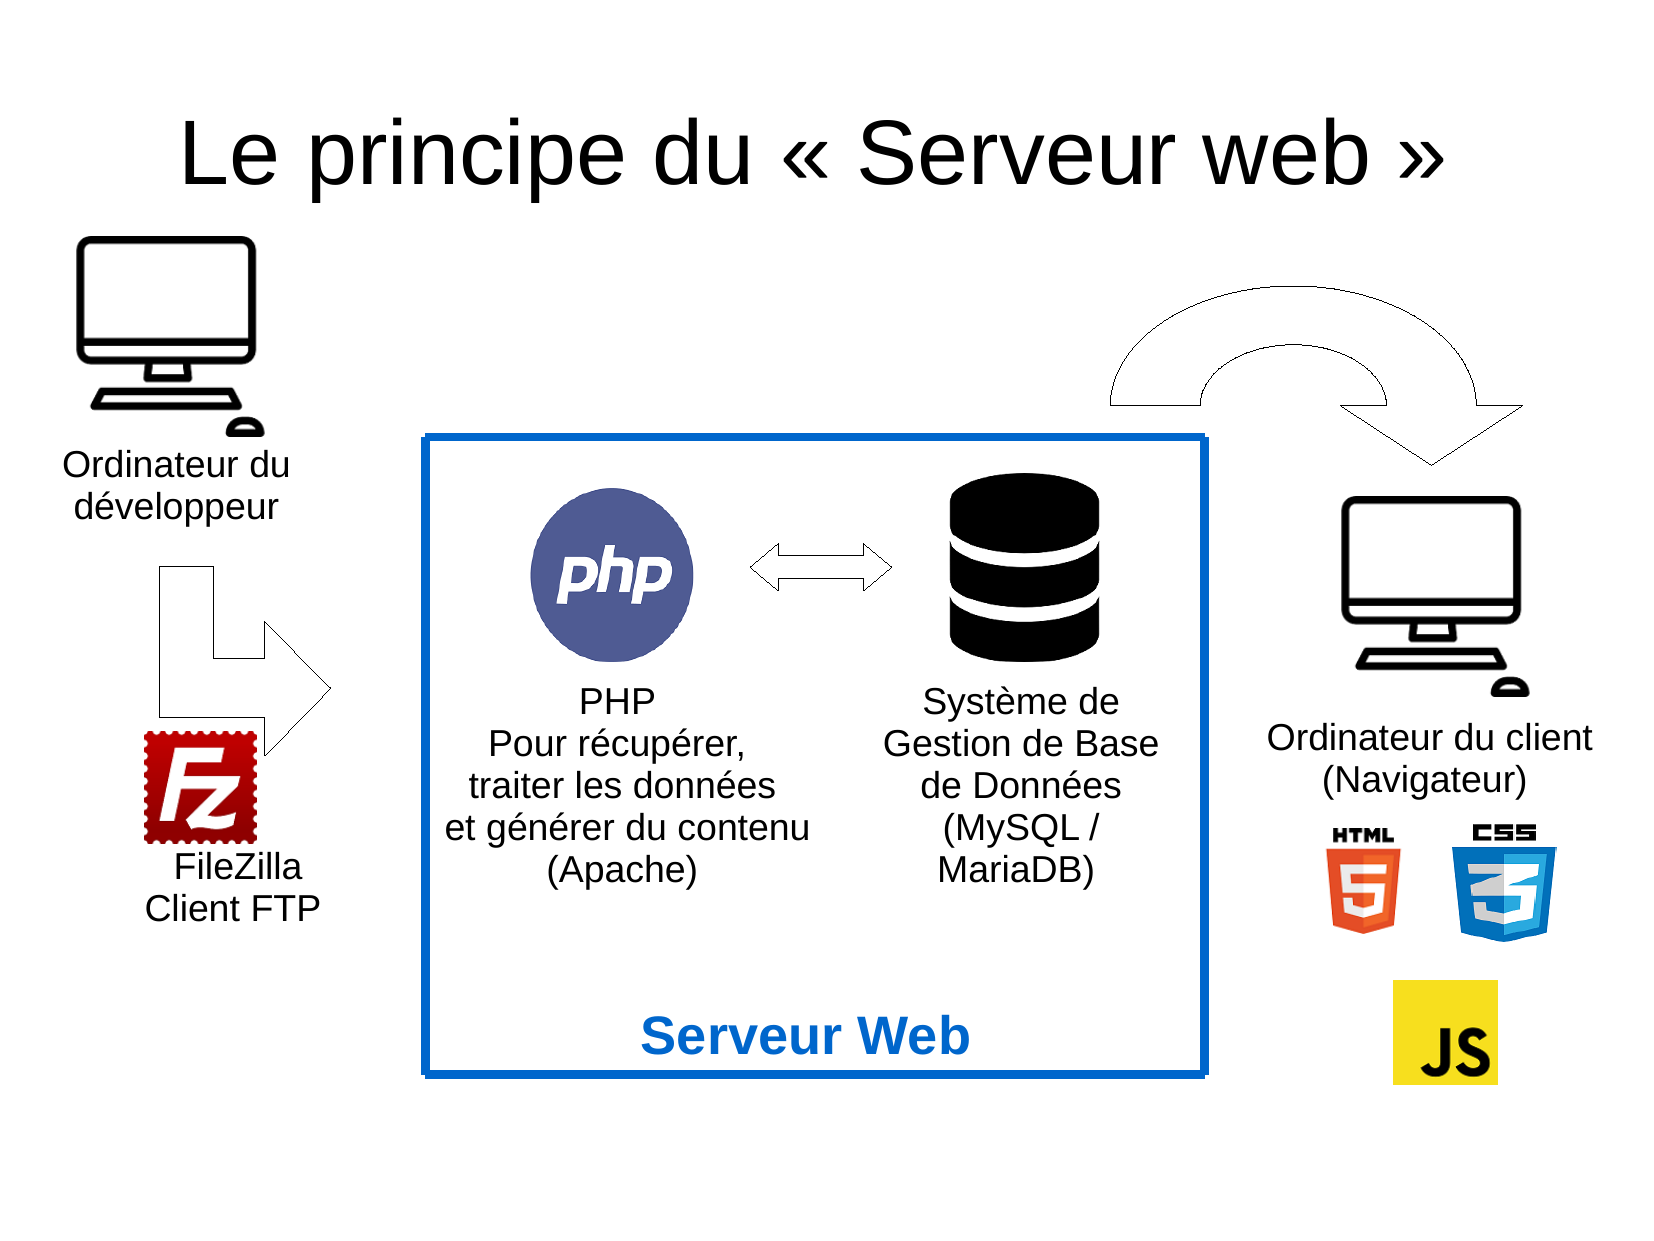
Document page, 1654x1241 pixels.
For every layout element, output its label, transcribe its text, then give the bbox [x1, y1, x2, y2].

text_box [1110, 286, 1523, 466]
picture [1335, 496, 1536, 697]
text_box [425, 437, 1205, 1075]
text_box Serveur Web [625, 998, 1002, 1075]
picture [1452, 824, 1557, 942]
picture [70, 236, 271, 436]
text_box PHP Pour récupérer, traiter les données et générer du contenu (Apache) [419, 673, 425, 941]
text_box [159, 566, 331, 756]
text_box Ordinateur du développeur [47, 436, 331, 662]
title Le principe du « Serveur web » [82, 49, 1571, 257]
picture [1393, 980, 1498, 1085]
picture [144, 731, 257, 844]
picture [1311, 828, 1416, 934]
text_box Ordinateur du client (Navigateur) [1251, 708, 1619, 808]
text_box FileZilla Client FTP [100, 809, 377, 968]
